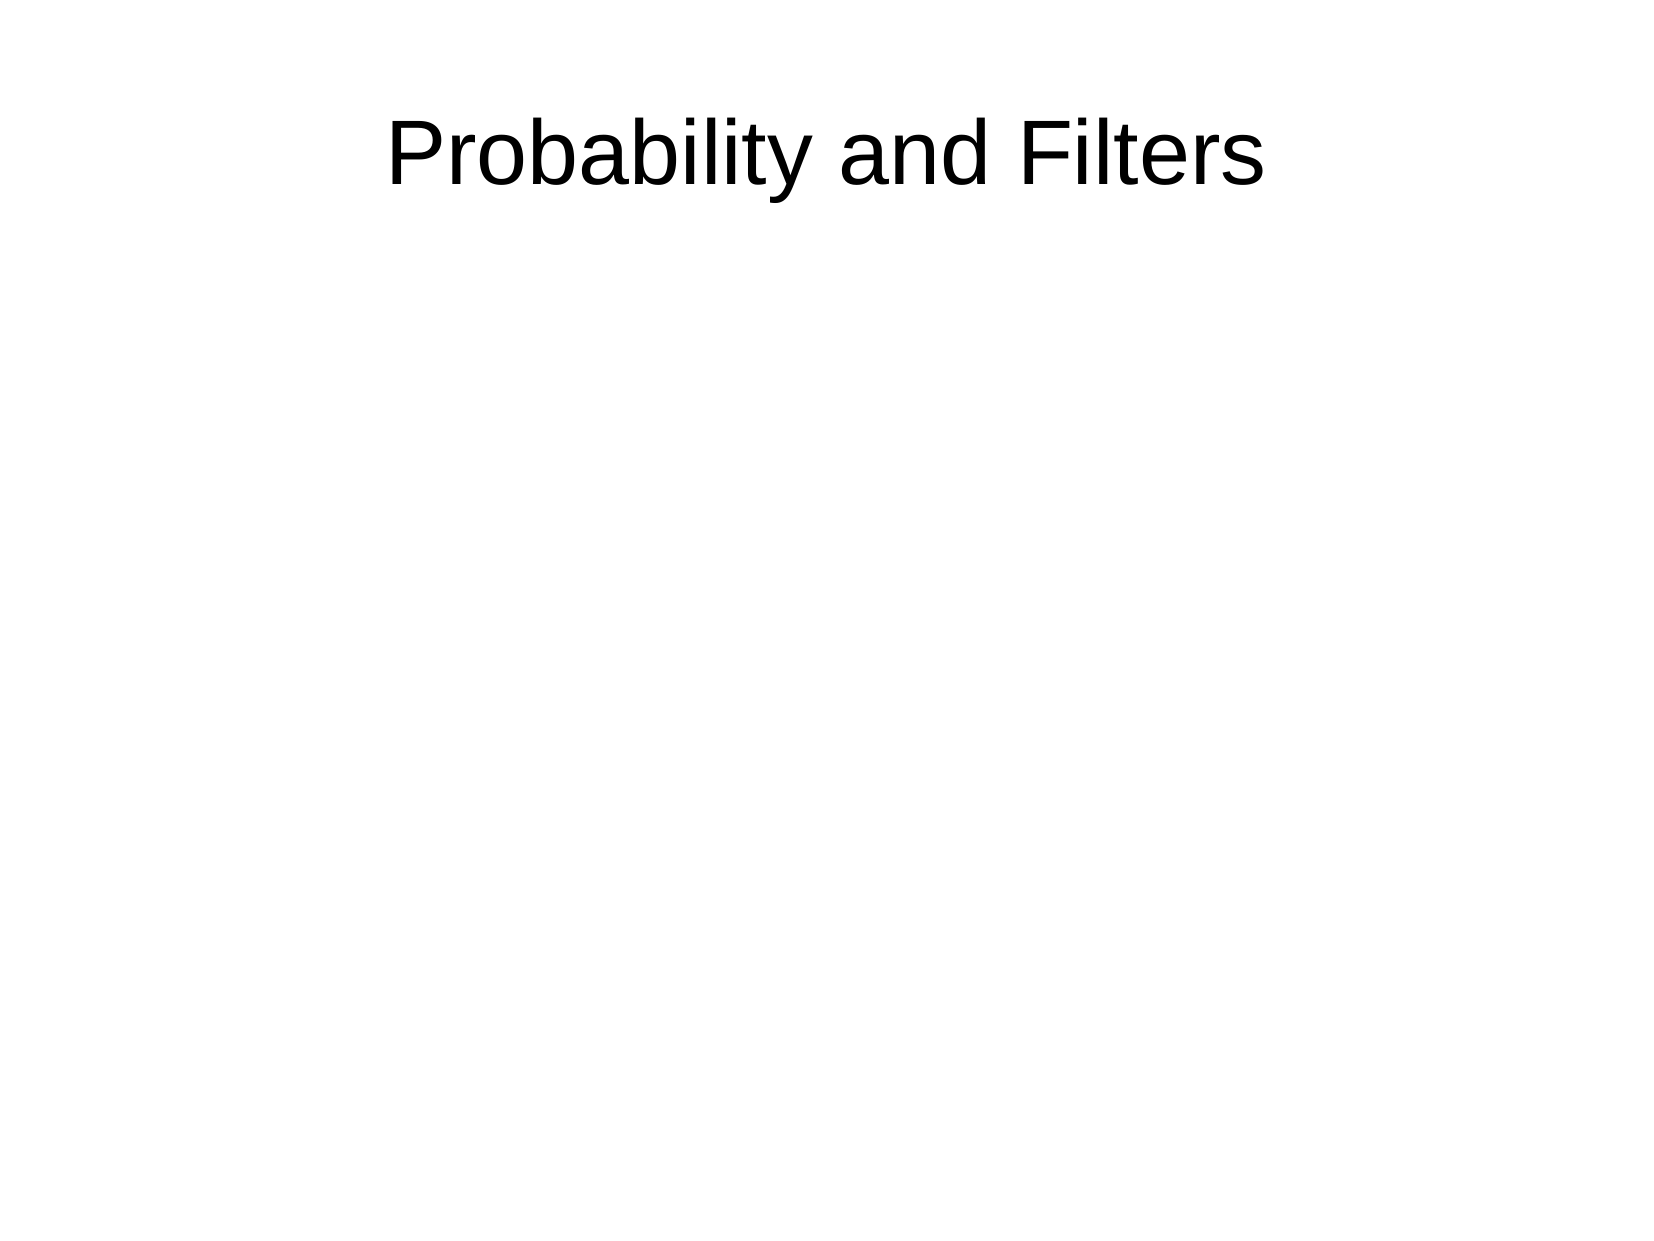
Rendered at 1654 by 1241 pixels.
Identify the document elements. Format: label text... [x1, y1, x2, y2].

title Probability and Filters [82, 49, 1571, 257]
